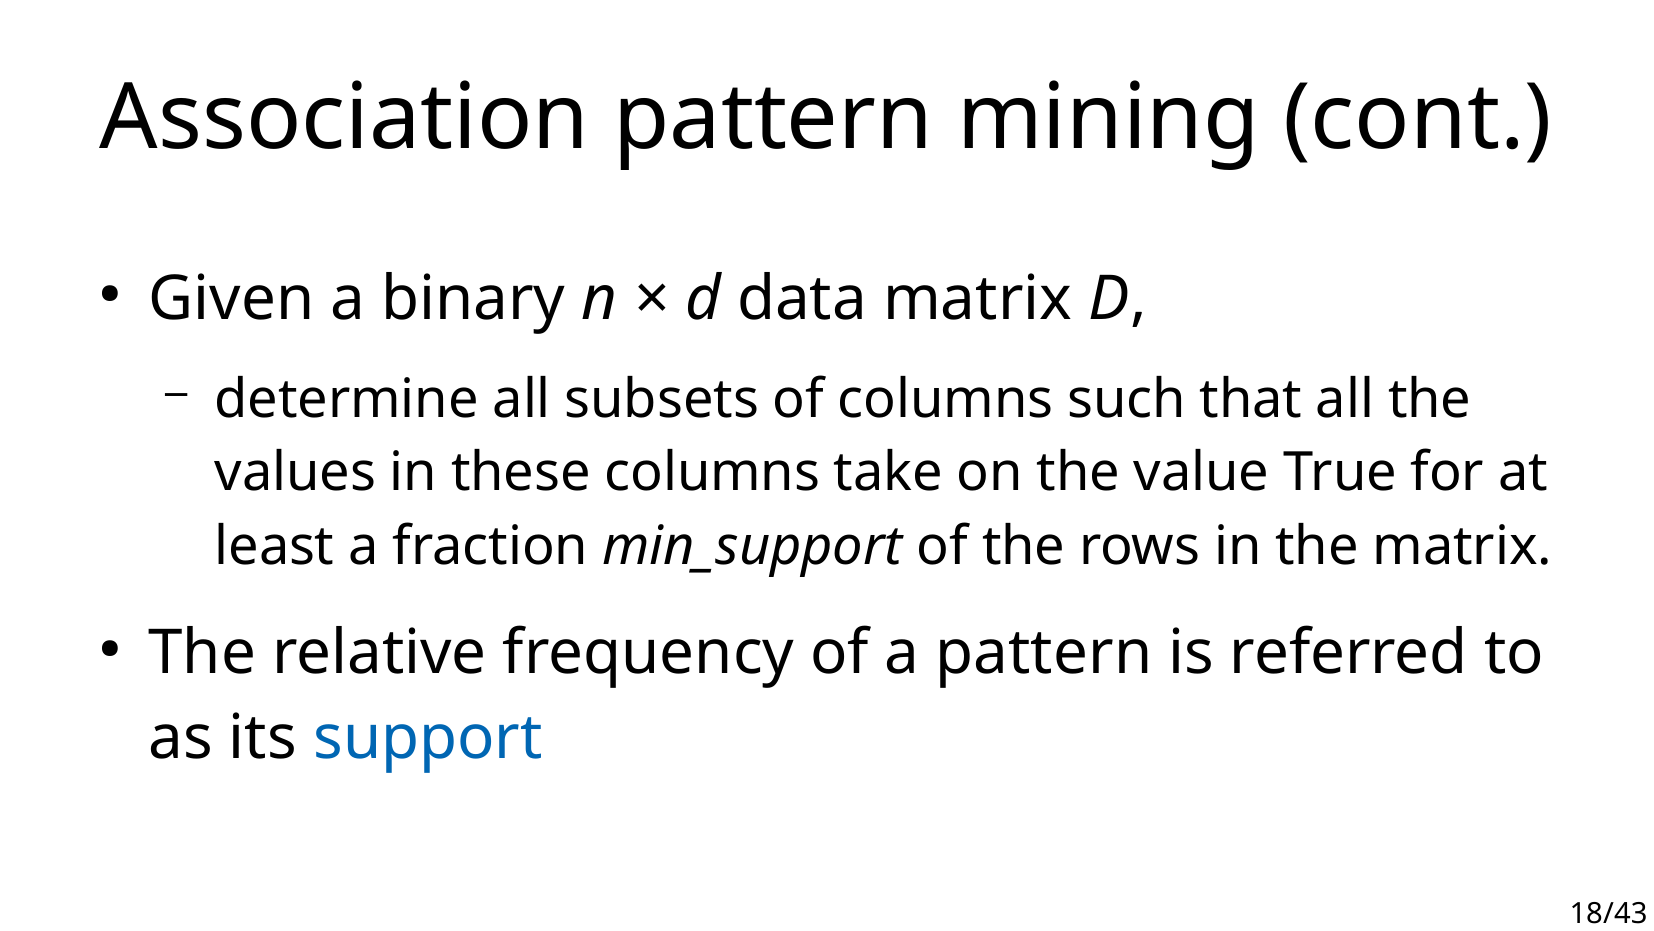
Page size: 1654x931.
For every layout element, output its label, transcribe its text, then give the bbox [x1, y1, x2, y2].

title Association pattern mining (cont.) [82, 1, 1571, 226]
list Given a binary n × d data matrix D, determine all subsets of columns such that all the values in these columns take on the value True for at least a fraction min_support of the rows in the matrix. The relative frequency of a pattern is referred to as its support [82, 253, 1571, 793]
